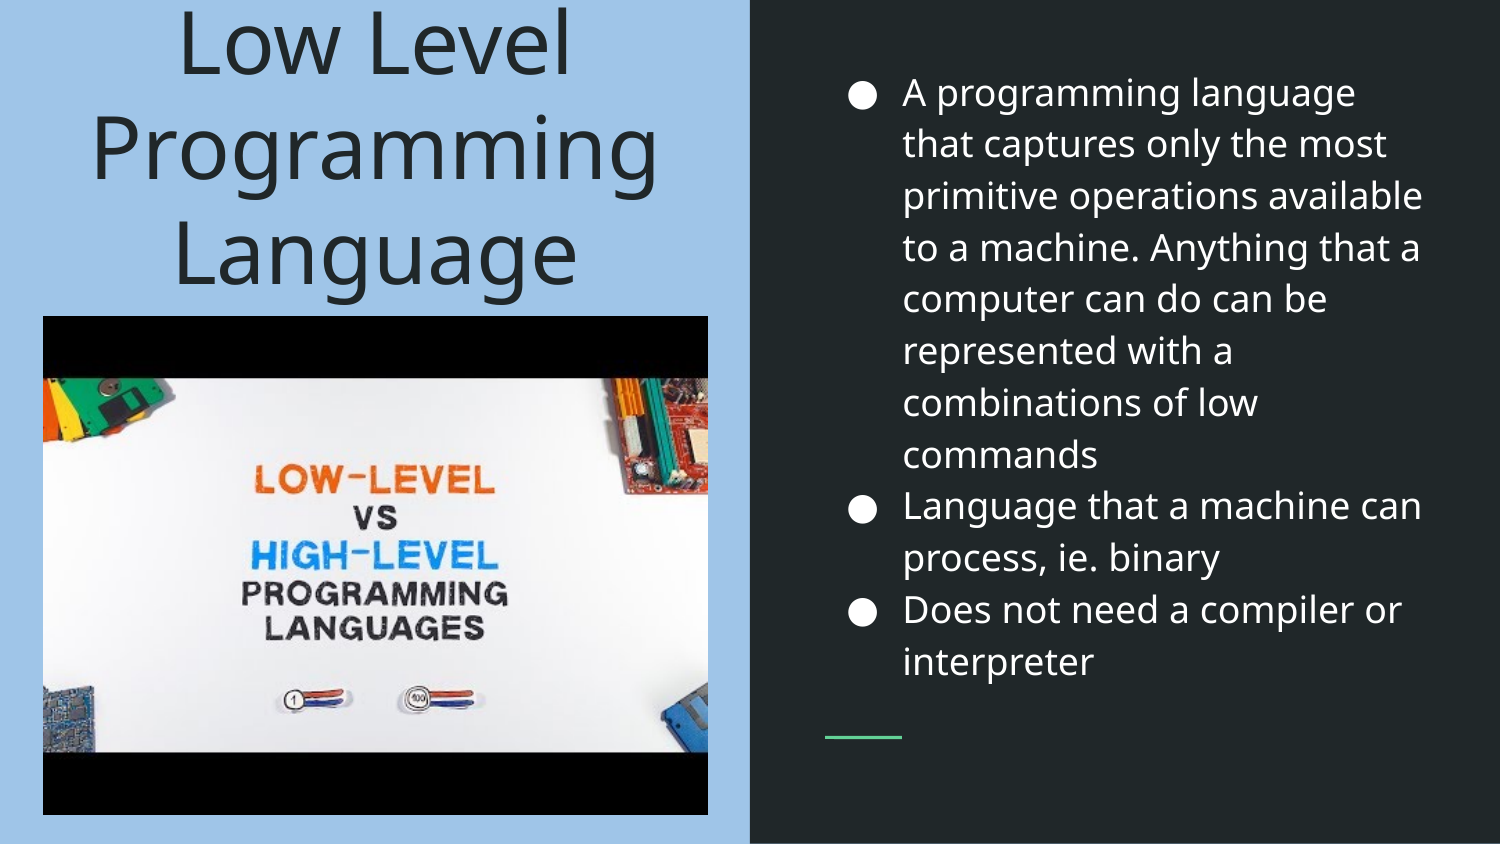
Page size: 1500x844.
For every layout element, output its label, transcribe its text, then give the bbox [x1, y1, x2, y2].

list A programming language that captures only the most primitive operations available to a machine. Anything that a computer can do can be represented with a combinations of low commands Language that a machine can process, ie. binary Does not need a compiler or interpreter [812, 69, 1442, 676]
title Low Level Programming Language [43, 69, 708, 316]
picture [43, 316, 708, 815]
